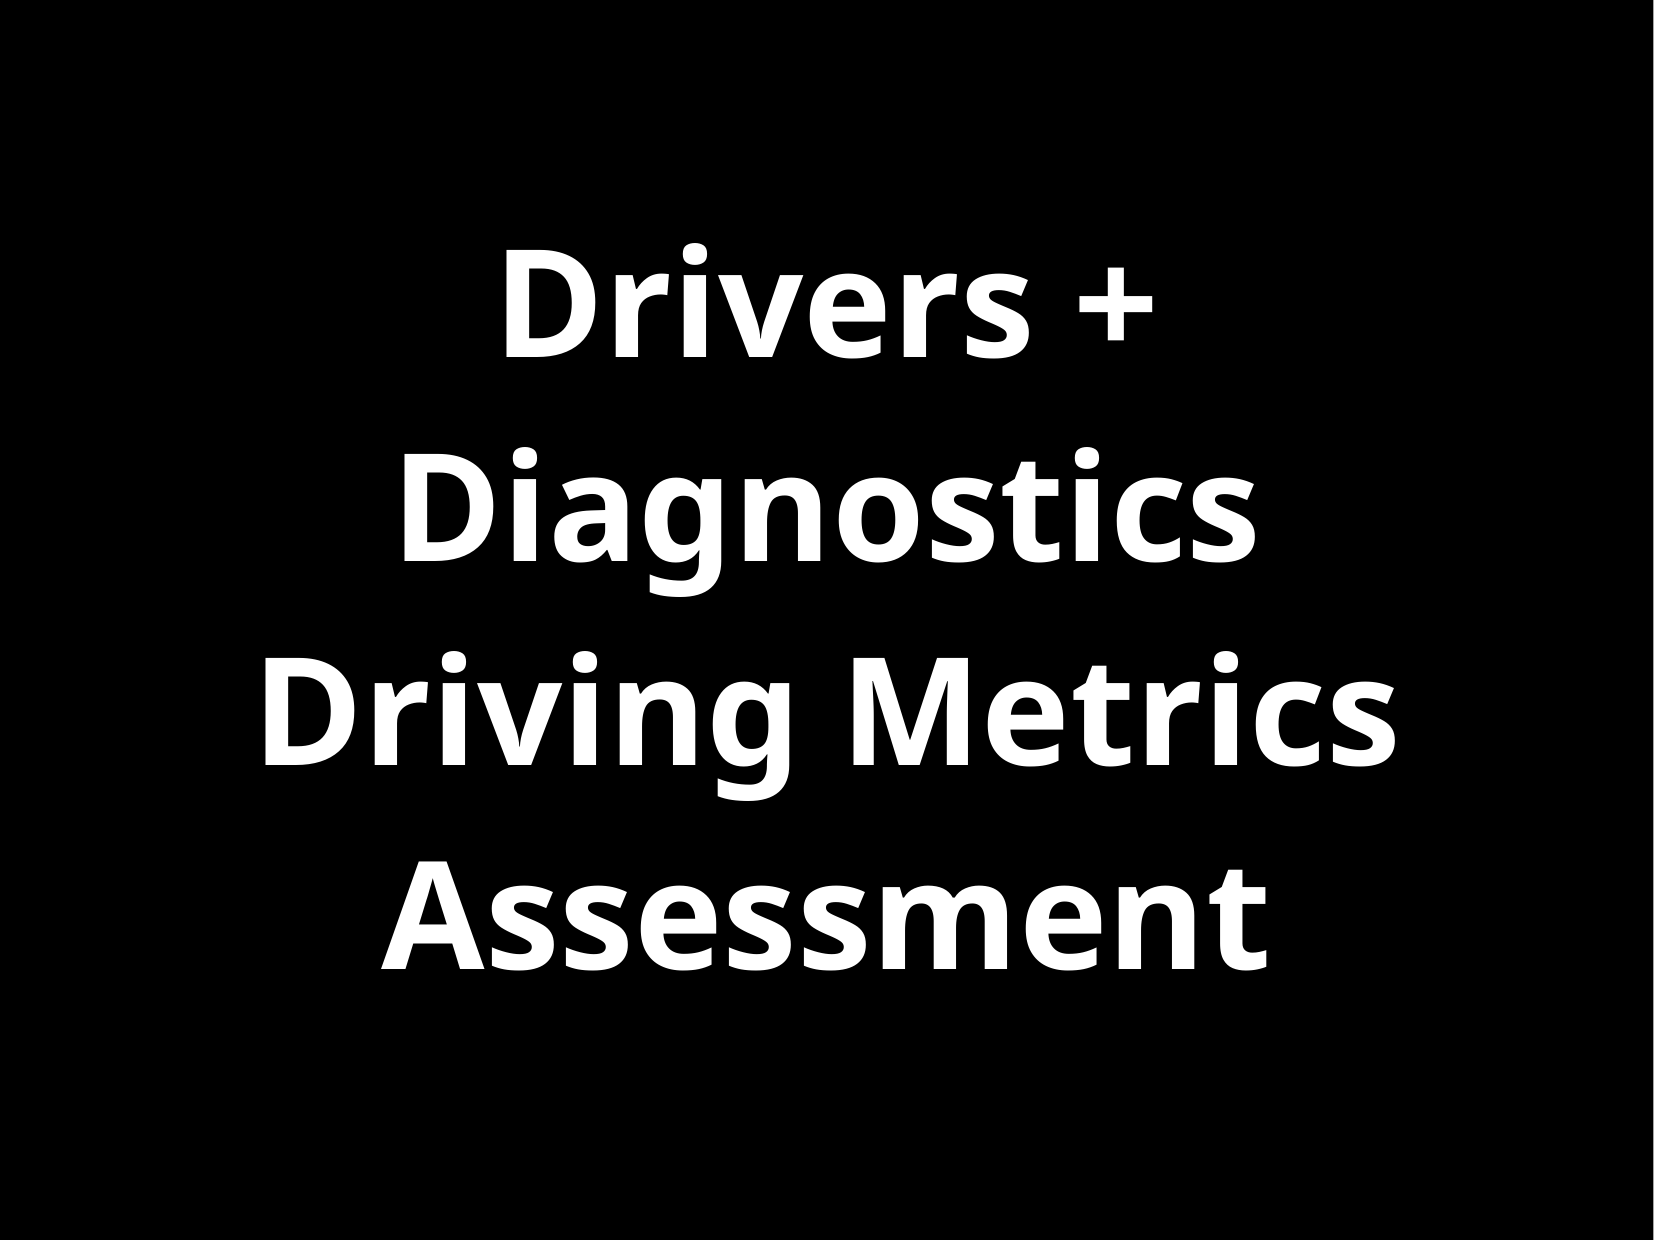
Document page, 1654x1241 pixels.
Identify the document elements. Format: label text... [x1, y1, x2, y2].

title Drivers + Diagnostics Driving Metrics Assessment [82, 66, 1571, 1145]
